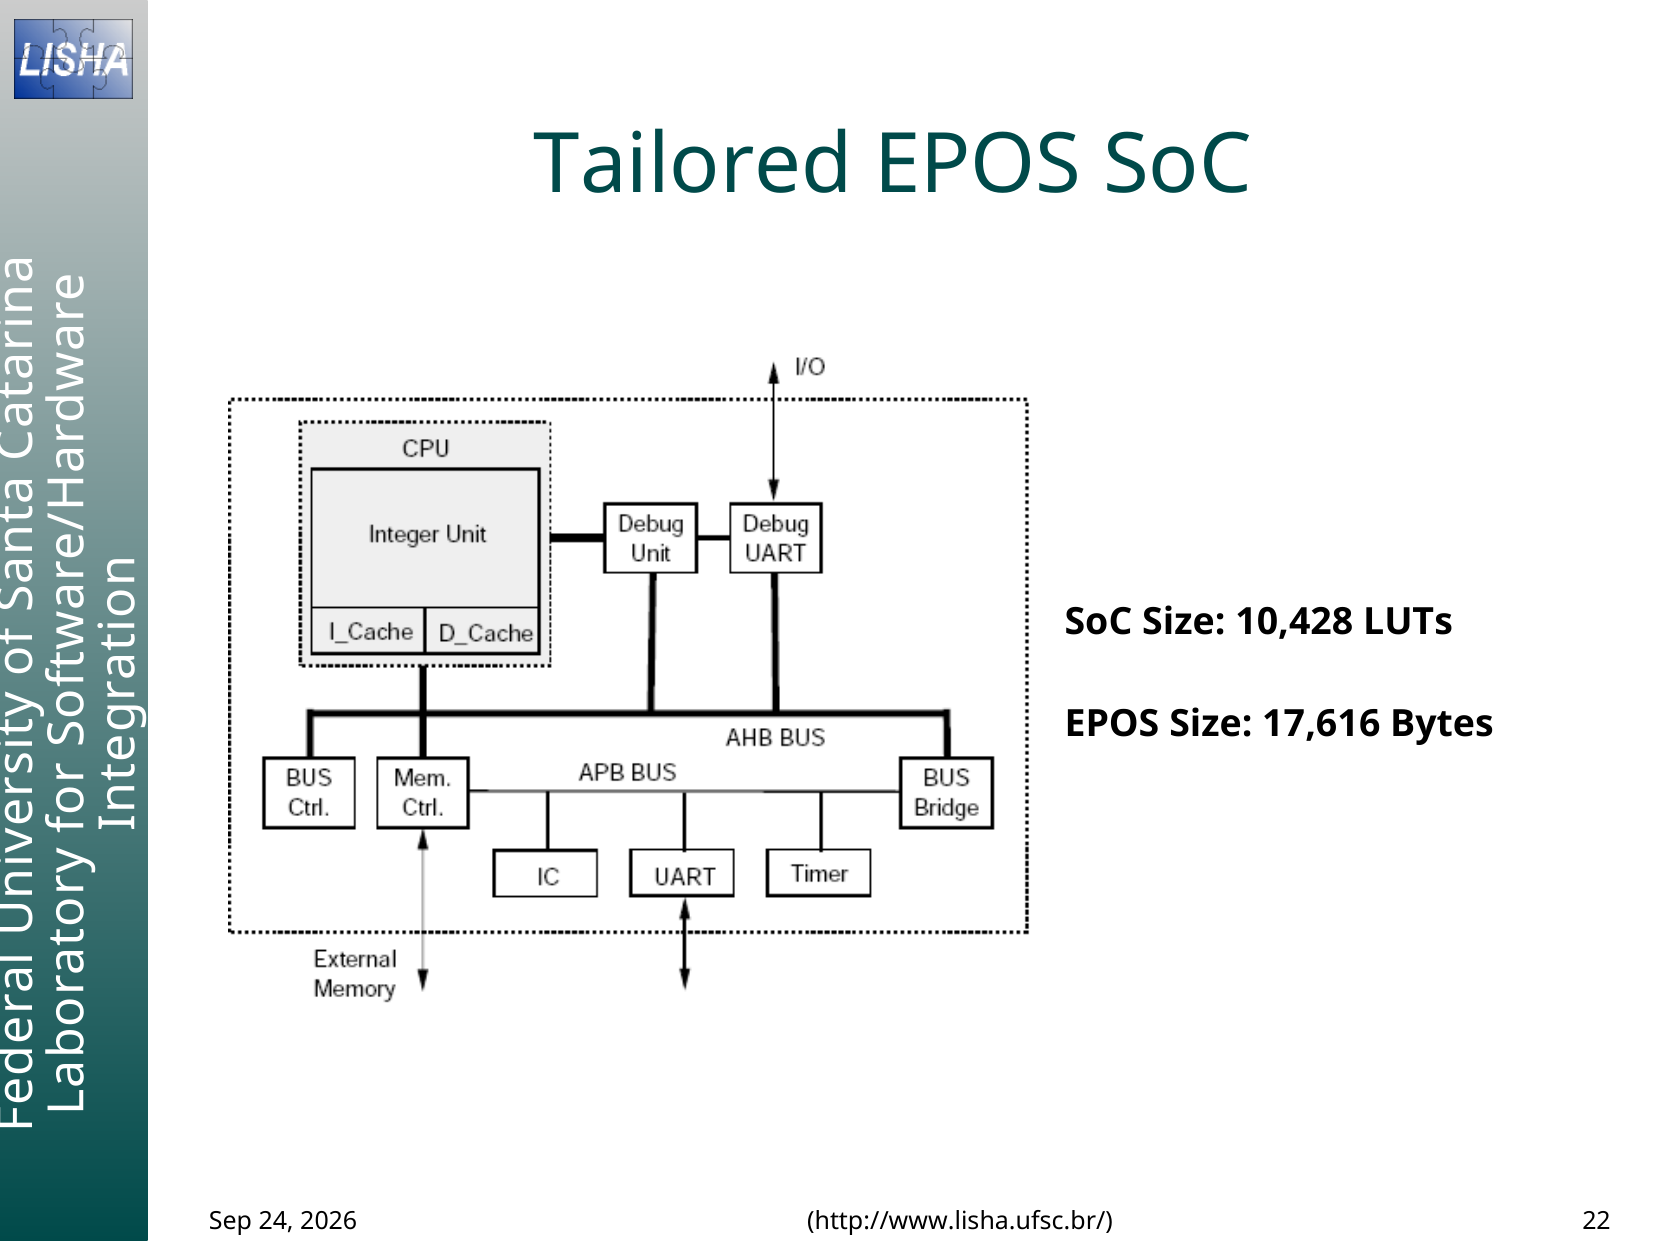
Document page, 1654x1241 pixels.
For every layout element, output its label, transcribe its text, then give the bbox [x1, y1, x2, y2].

picture [14, 19, 133, 99]
picture [228, 351, 1036, 1004]
list SoC Size: 10,428 LUTs EPOS Size: 17,616 Bytes [1036, 543, 1619, 839]
title Tailored EPOS SoC [199, 56, 1588, 264]
